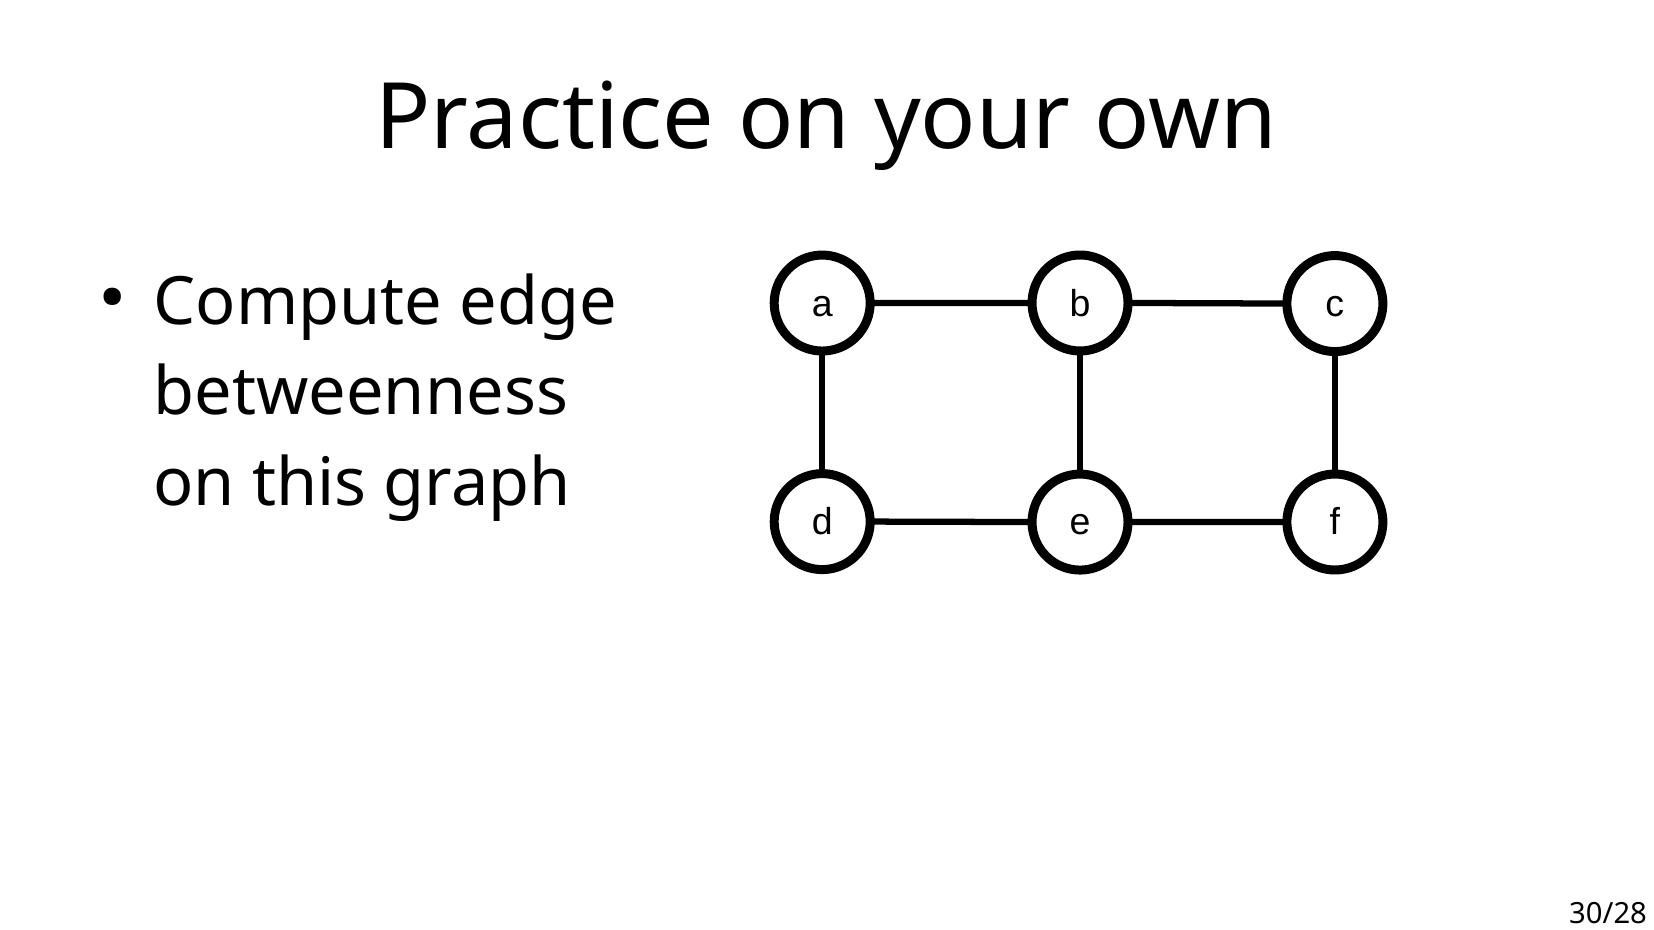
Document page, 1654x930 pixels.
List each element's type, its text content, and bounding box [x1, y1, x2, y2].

text_box b [1032, 255, 1128, 351]
text_box f [1287, 474, 1383, 571]
list Compute edge betweenness on this graph [82, 252, 661, 826]
text_box d [774, 473, 871, 570]
title Practice on your own [82, 1, 1571, 225]
text_box c [1287, 255, 1383, 352]
text_box a [774, 255, 870, 351]
text_box e [1032, 474, 1128, 571]
